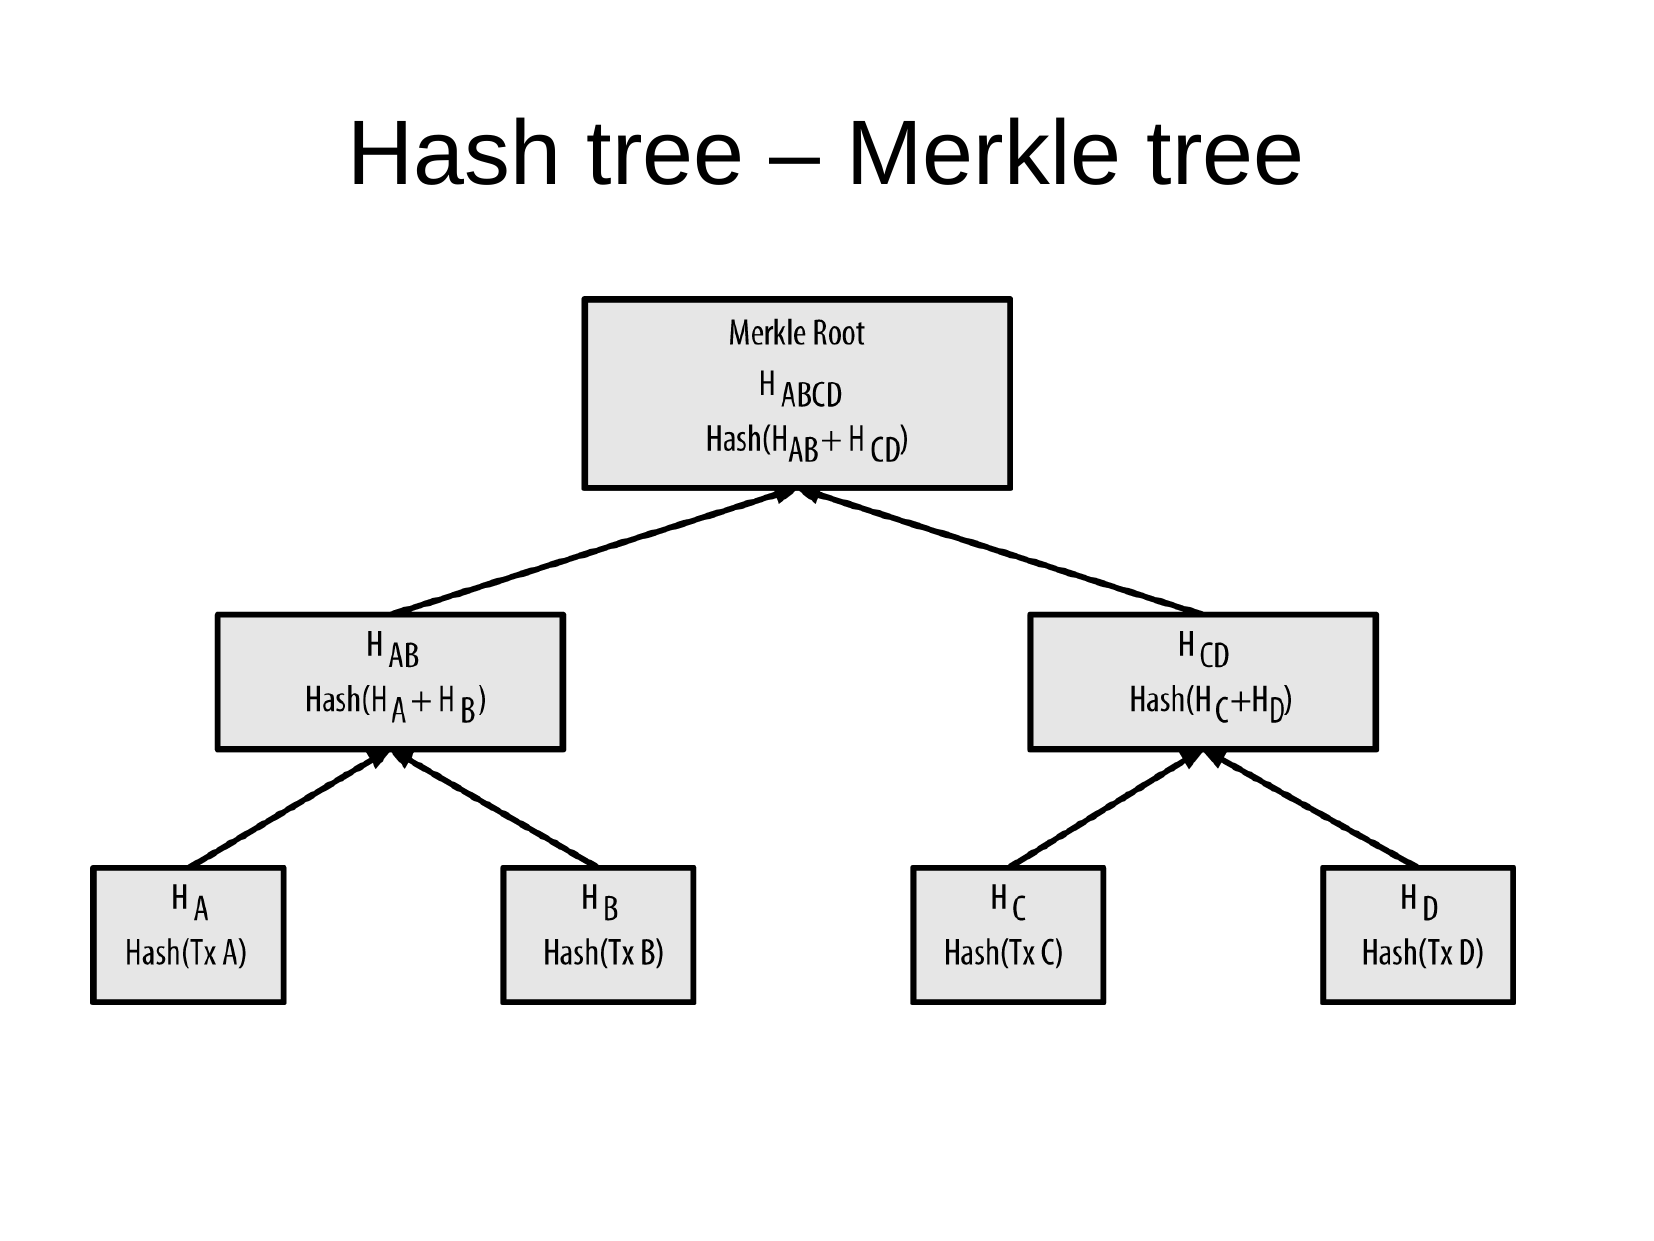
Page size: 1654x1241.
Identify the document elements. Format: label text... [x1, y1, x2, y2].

picture [90, 296, 1516, 1006]
title Hash tree – Merkle tree [82, 49, 1571, 257]
